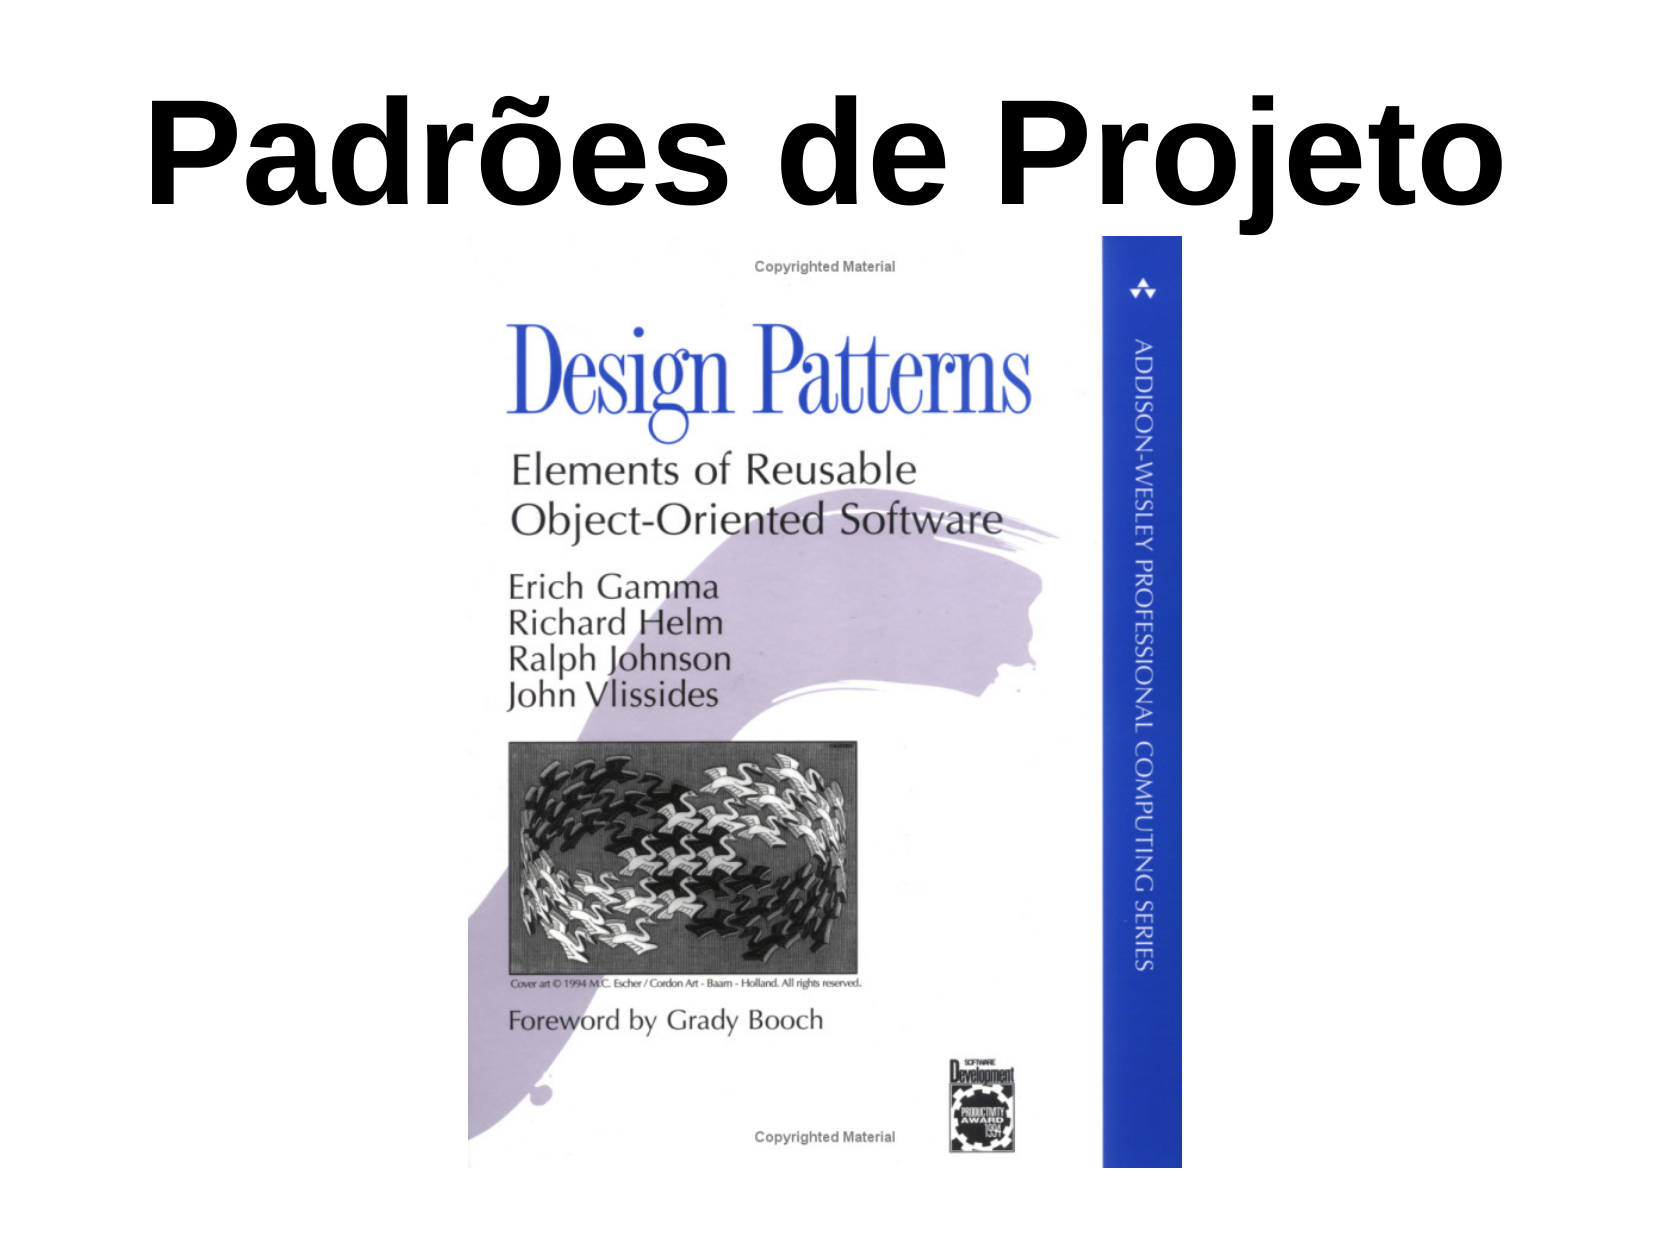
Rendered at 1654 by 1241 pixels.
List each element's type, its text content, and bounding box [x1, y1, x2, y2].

title Padrões de Projeto [82, 49, 1571, 257]
picture [468, 236, 1182, 1168]
